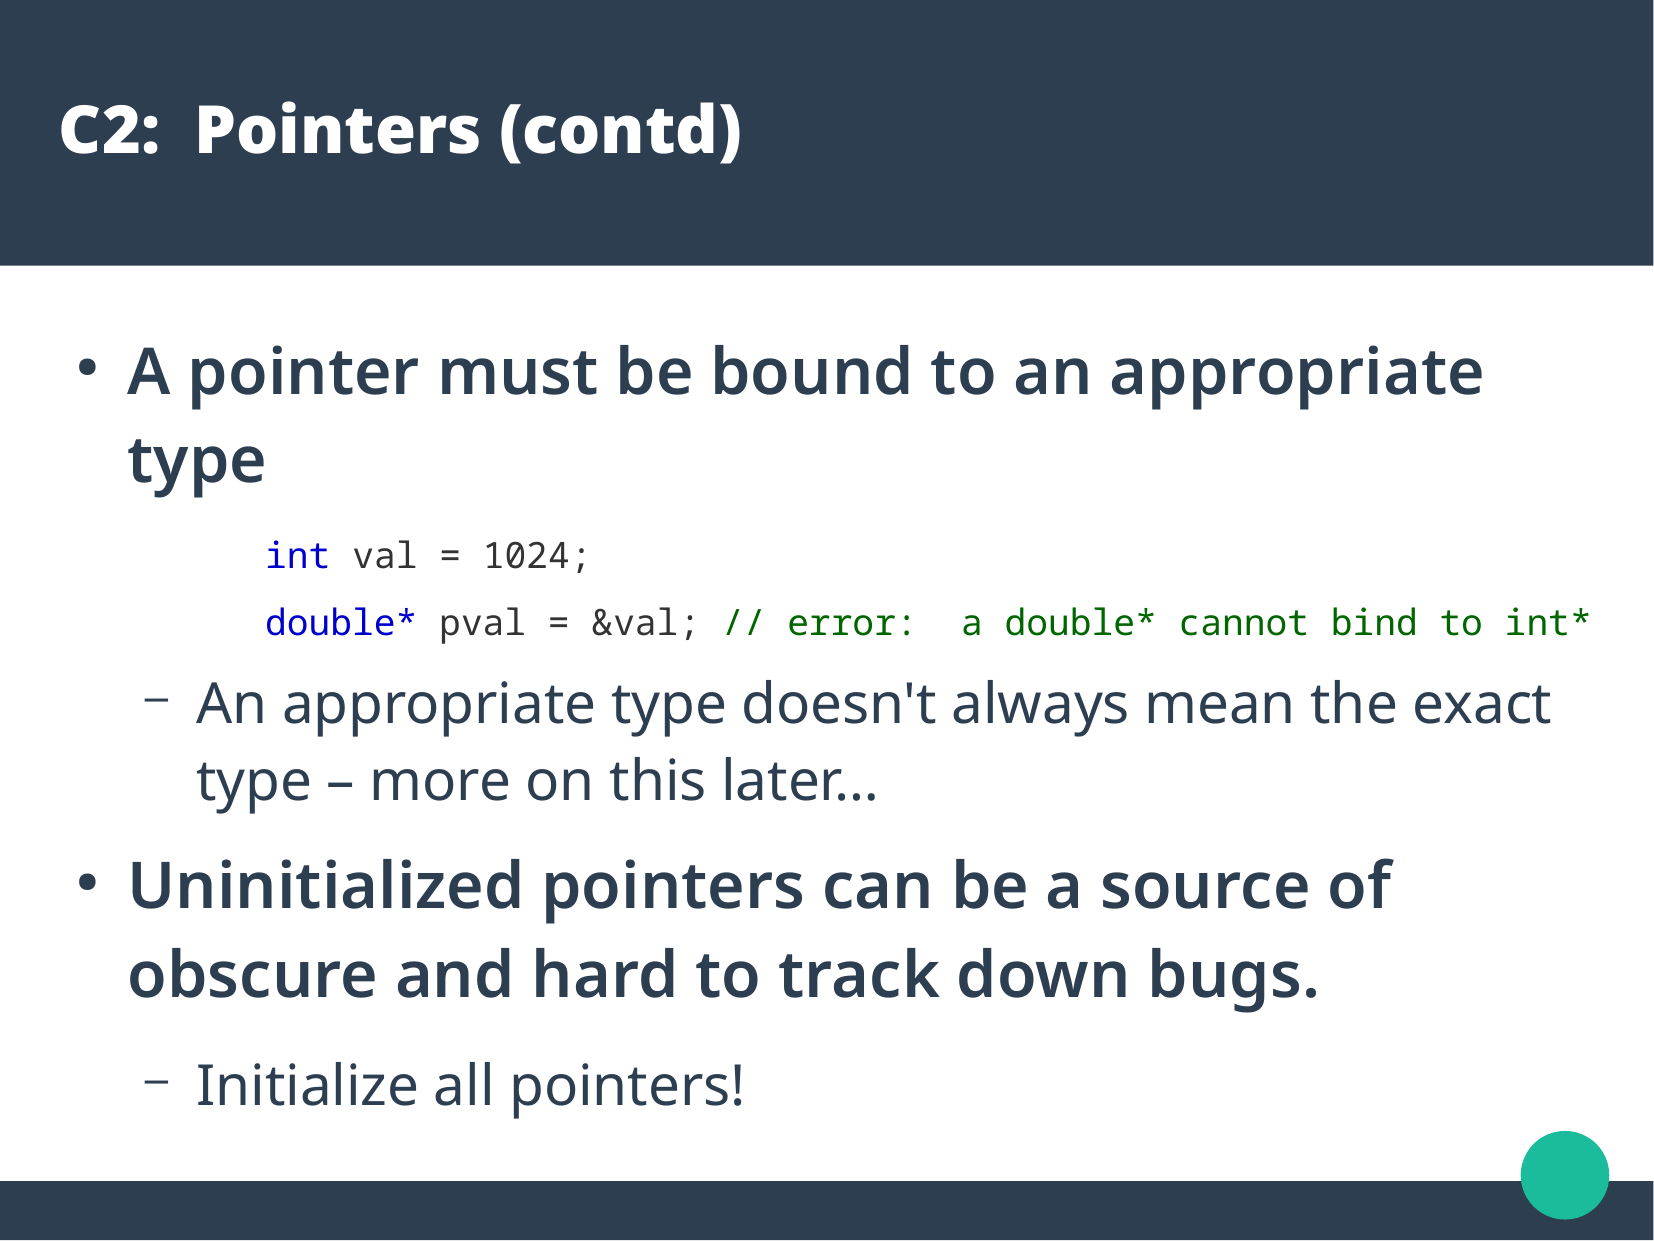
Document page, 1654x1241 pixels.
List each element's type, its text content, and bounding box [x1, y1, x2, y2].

title C2: Pointers (contd) [59, 49, 1595, 207]
list A pointer must be bound to an appropriate type int val = 1024; double* pval = &val; // error: a double* cannot bind to int* An appropriate type doesn't always mean the exact type – more on this later… Uninitialized pointers can be a source of obscure and hard to track down bugs. Initialize all pointers! [59, 324, 1595, 1152]
